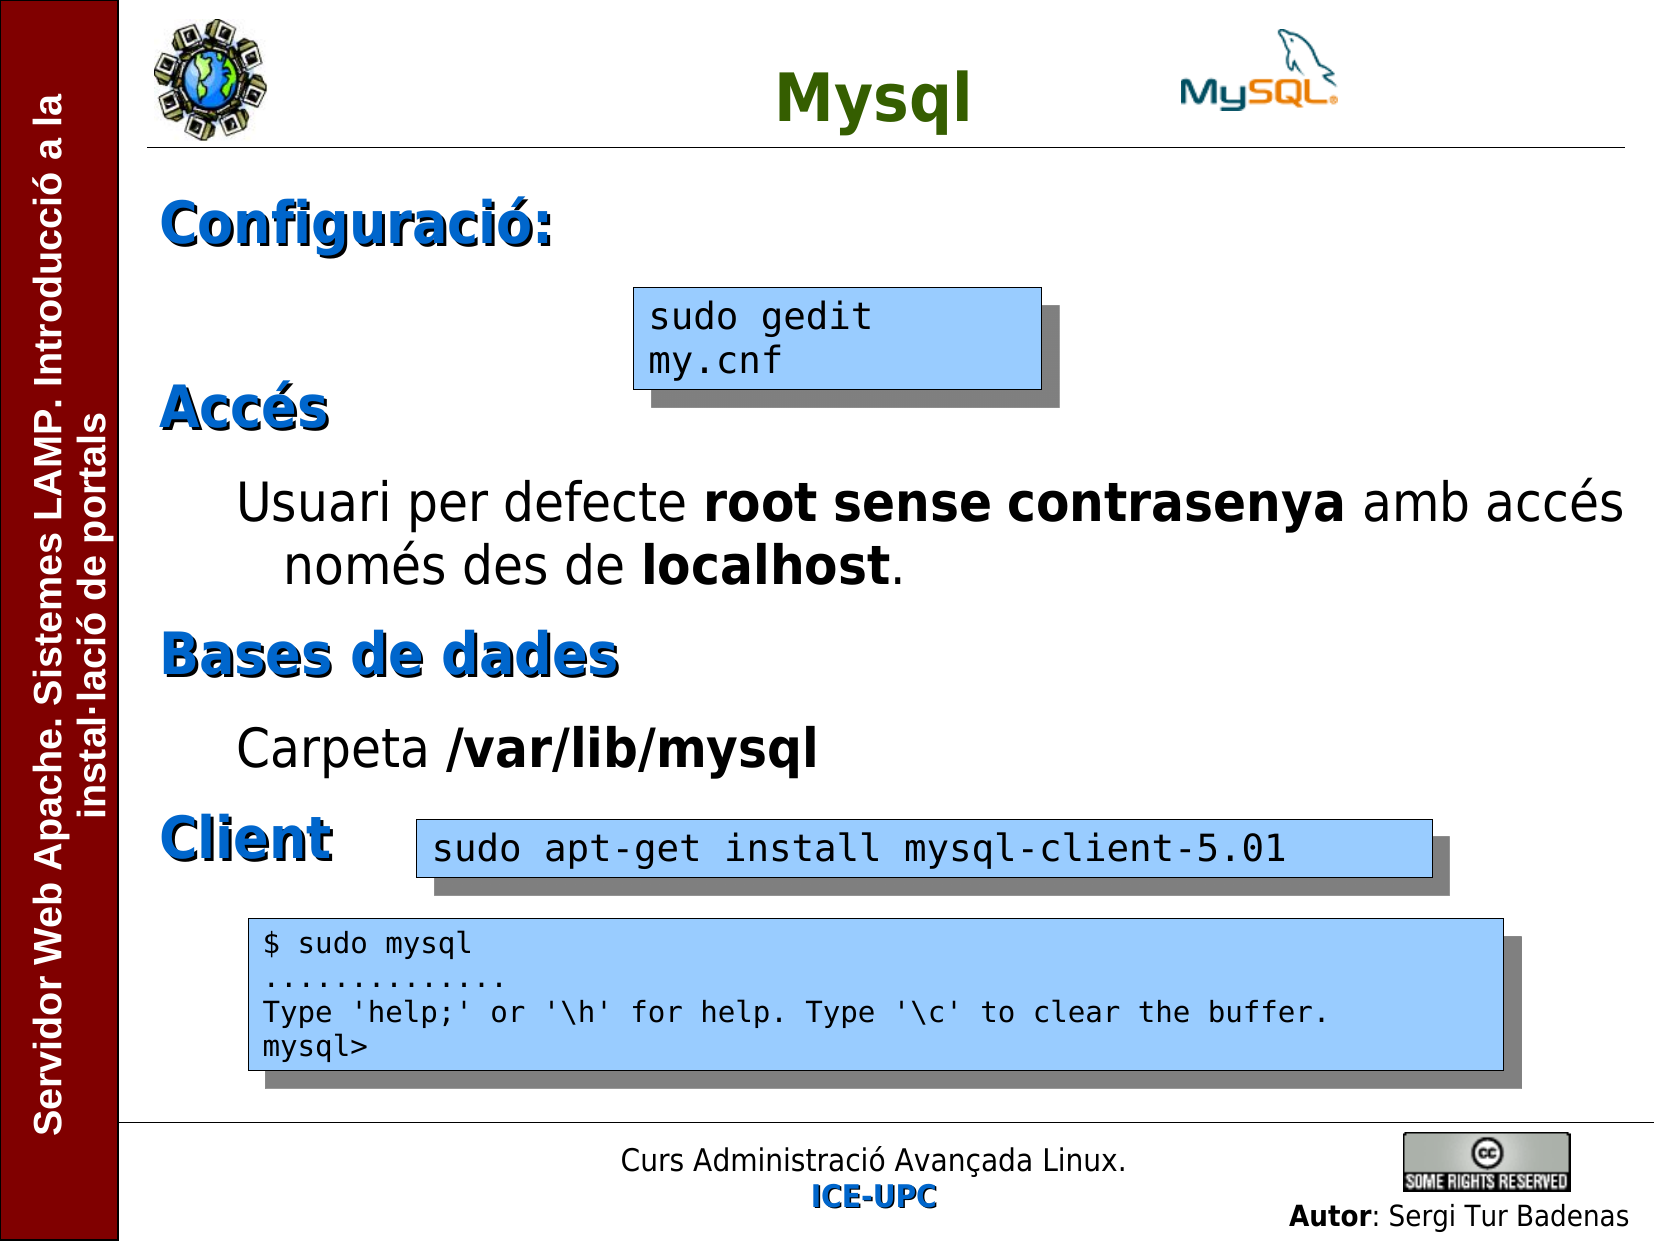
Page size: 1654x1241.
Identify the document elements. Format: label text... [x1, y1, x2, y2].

title Mysql [129, 56, 1619, 141]
list Configuració: Accés Usuari per defecte root sense contrasenya amb accés només des de localhost. Bases de dades Carpeta /var/lib/mysql Client [141, 189, 1630, 1025]
text_box sudo gedit my.cnf [633, 287, 1042, 347]
picture [1181, 29, 1338, 111]
text_box sudo apt-get install mysql-client-5.01 [416, 819, 1433, 878]
picture [154, 19, 268, 56]
text_box $ sudo mysql .............. Type 'help;' or '\h' for help. Type '\c' to clear the buffer. mysql> [248, 918, 1504, 1071]
picture [1403, 1132, 1571, 1192]
